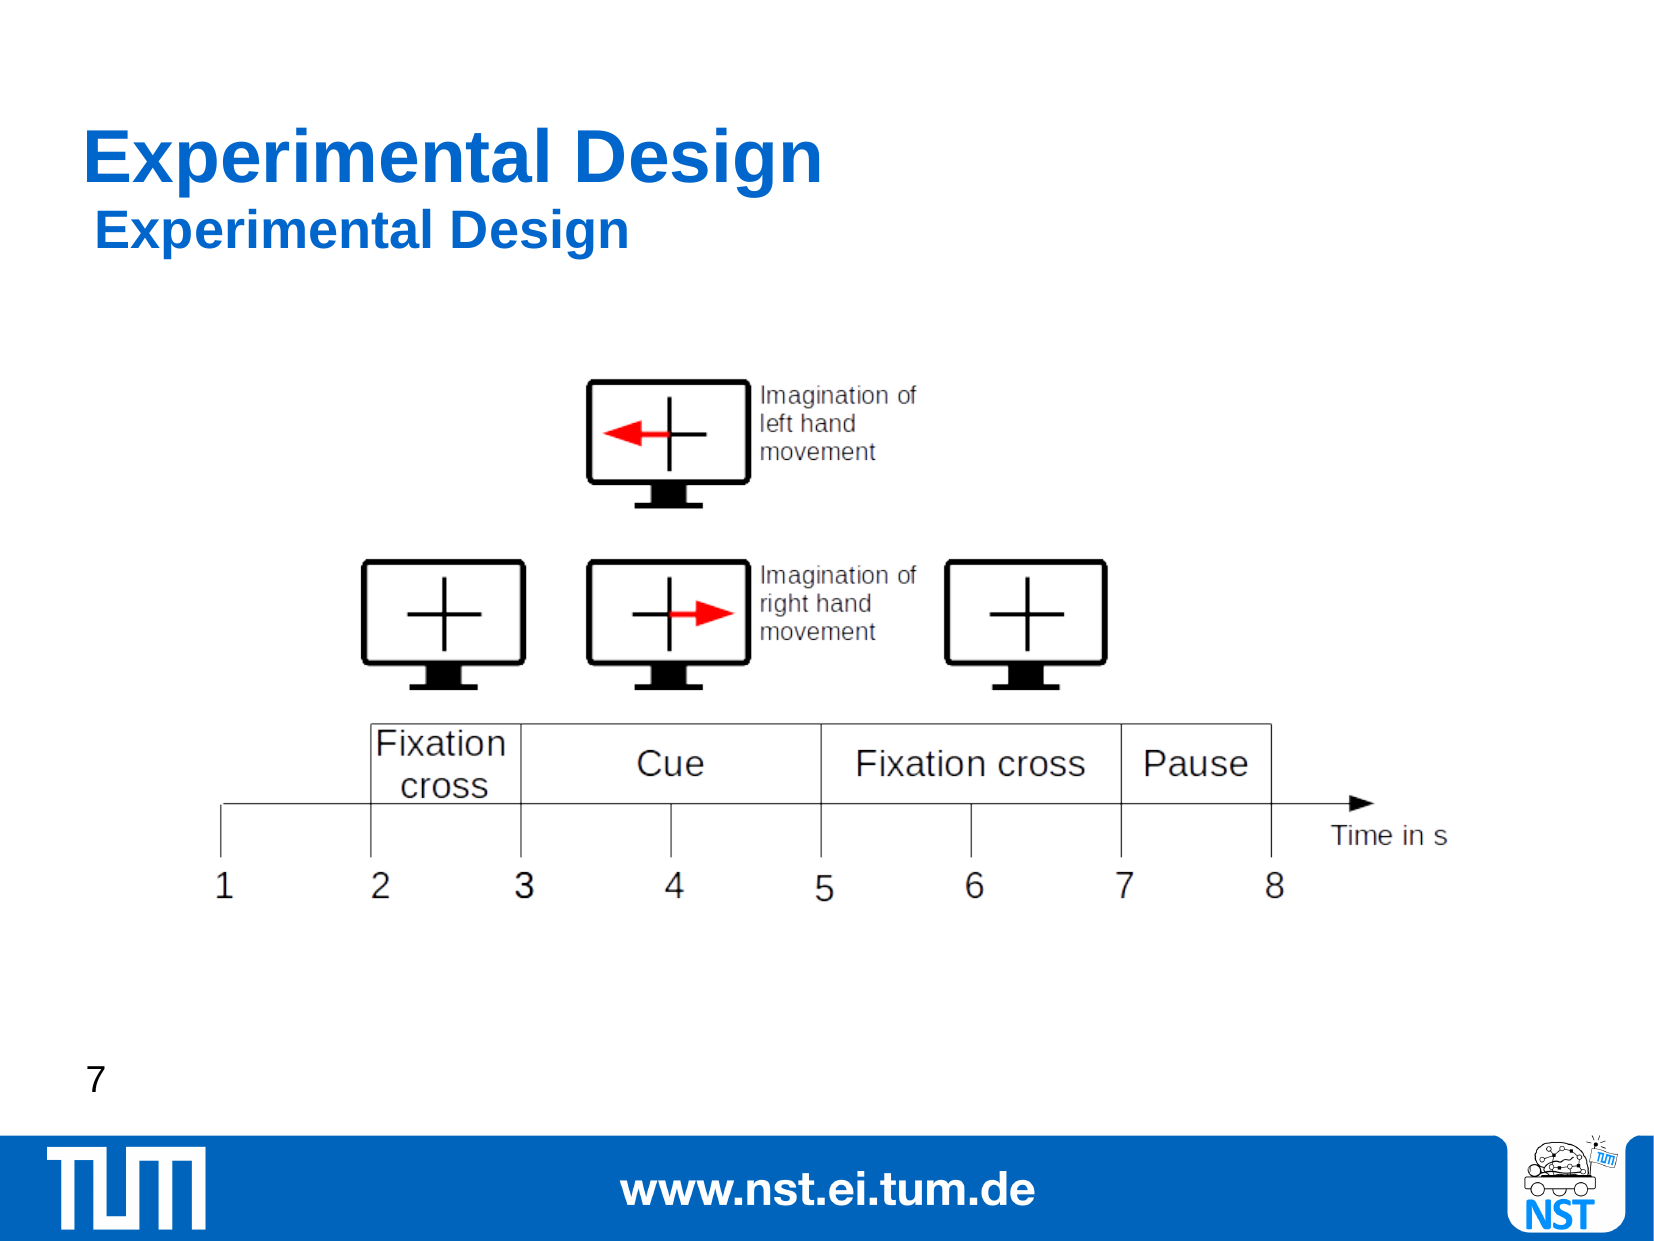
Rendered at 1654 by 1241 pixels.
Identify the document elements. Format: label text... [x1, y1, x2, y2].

title Experimental Design [82, 49, 1571, 257]
picture [0, 1134, 1654, 1241]
picture [200, 362, 1496, 944]
title Experimental Design [94, 194, 1583, 260]
